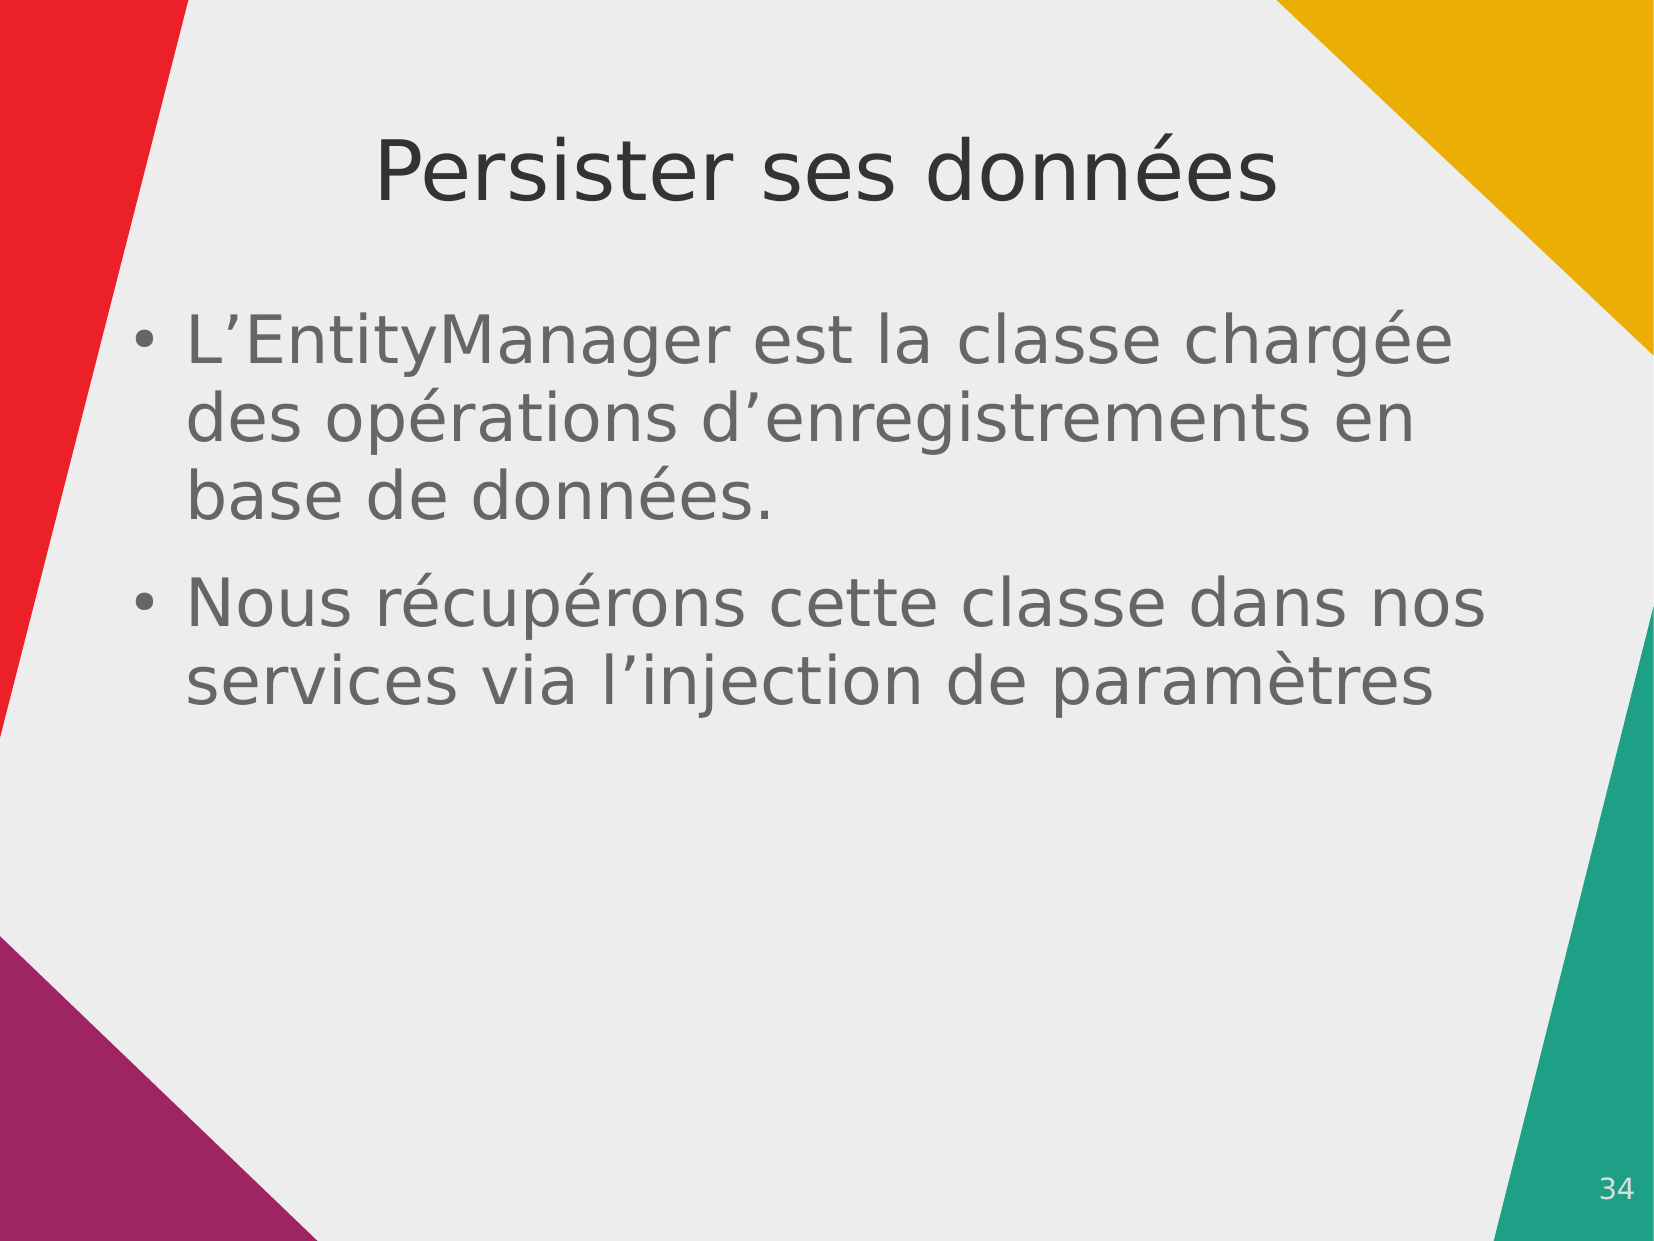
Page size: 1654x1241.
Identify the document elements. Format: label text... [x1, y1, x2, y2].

title Persister ses données [114, 73, 1539, 271]
list L’EntityManager est la classe chargée des opérations d’enregistrements en base de données. Nous récupérons cette classe dans nos services via l’injection de paramètres [114, 302, 1539, 1033]
